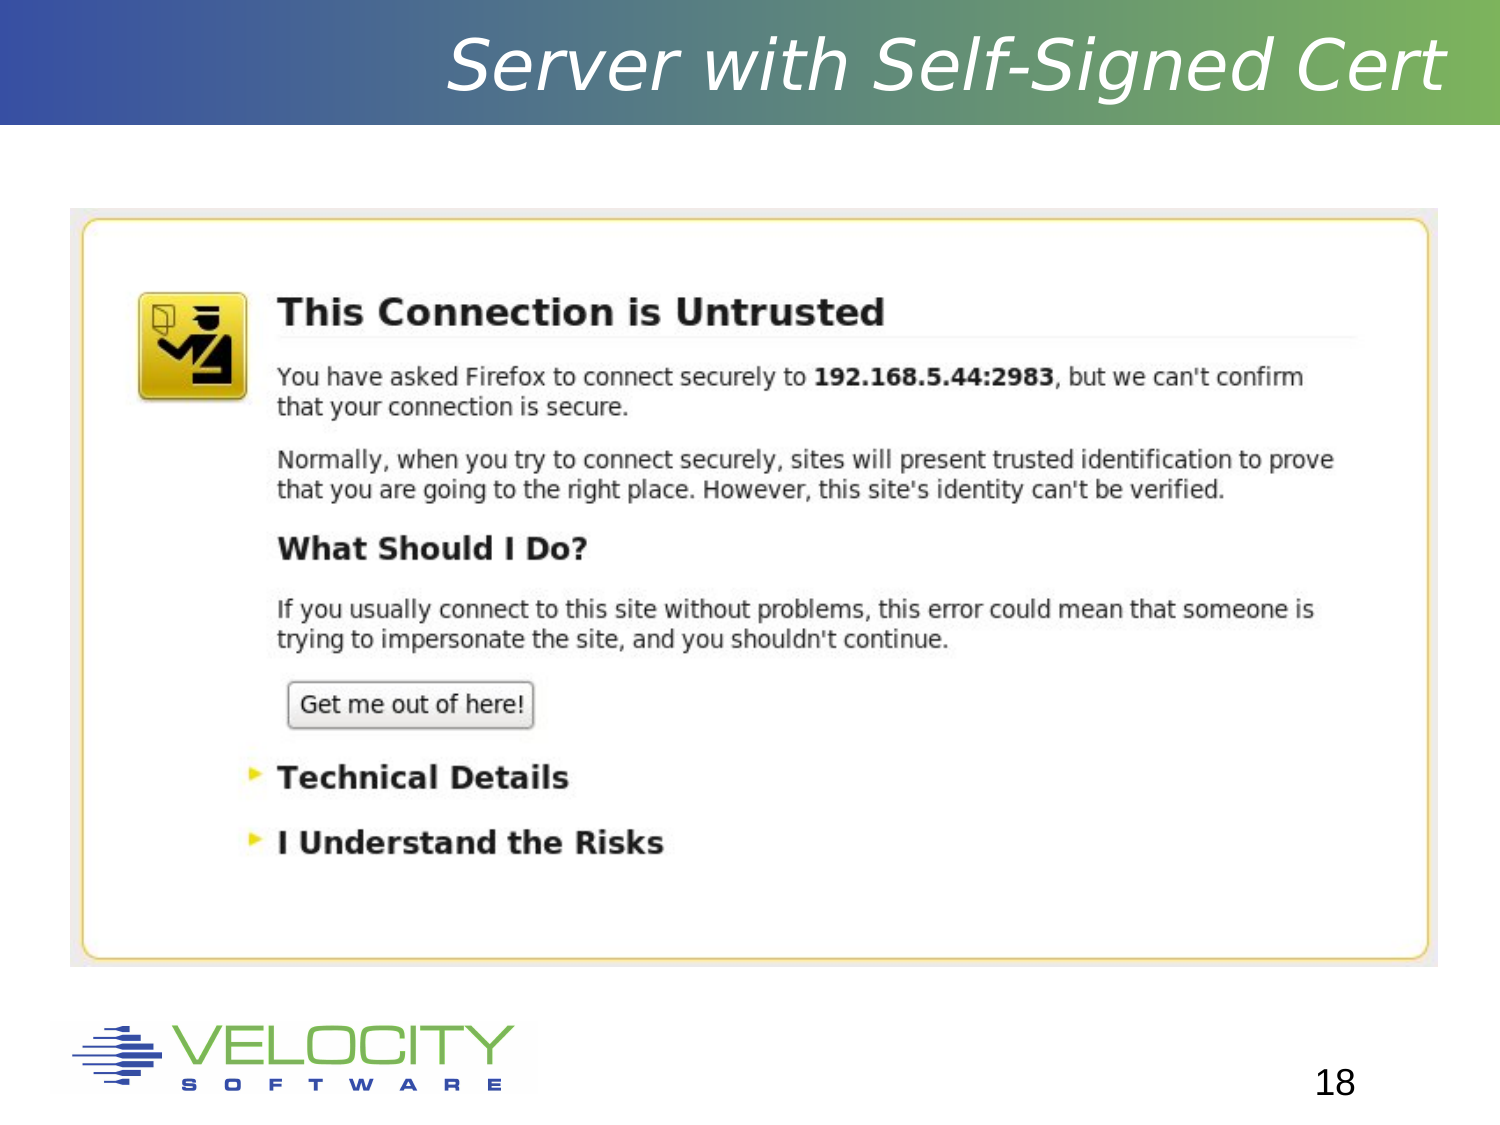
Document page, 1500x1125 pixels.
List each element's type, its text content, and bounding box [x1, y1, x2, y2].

picture [70, 208, 1438, 967]
picture [50, 1021, 538, 1094]
title Server with Self-Signed Cert [62, 12, 1463, 113]
